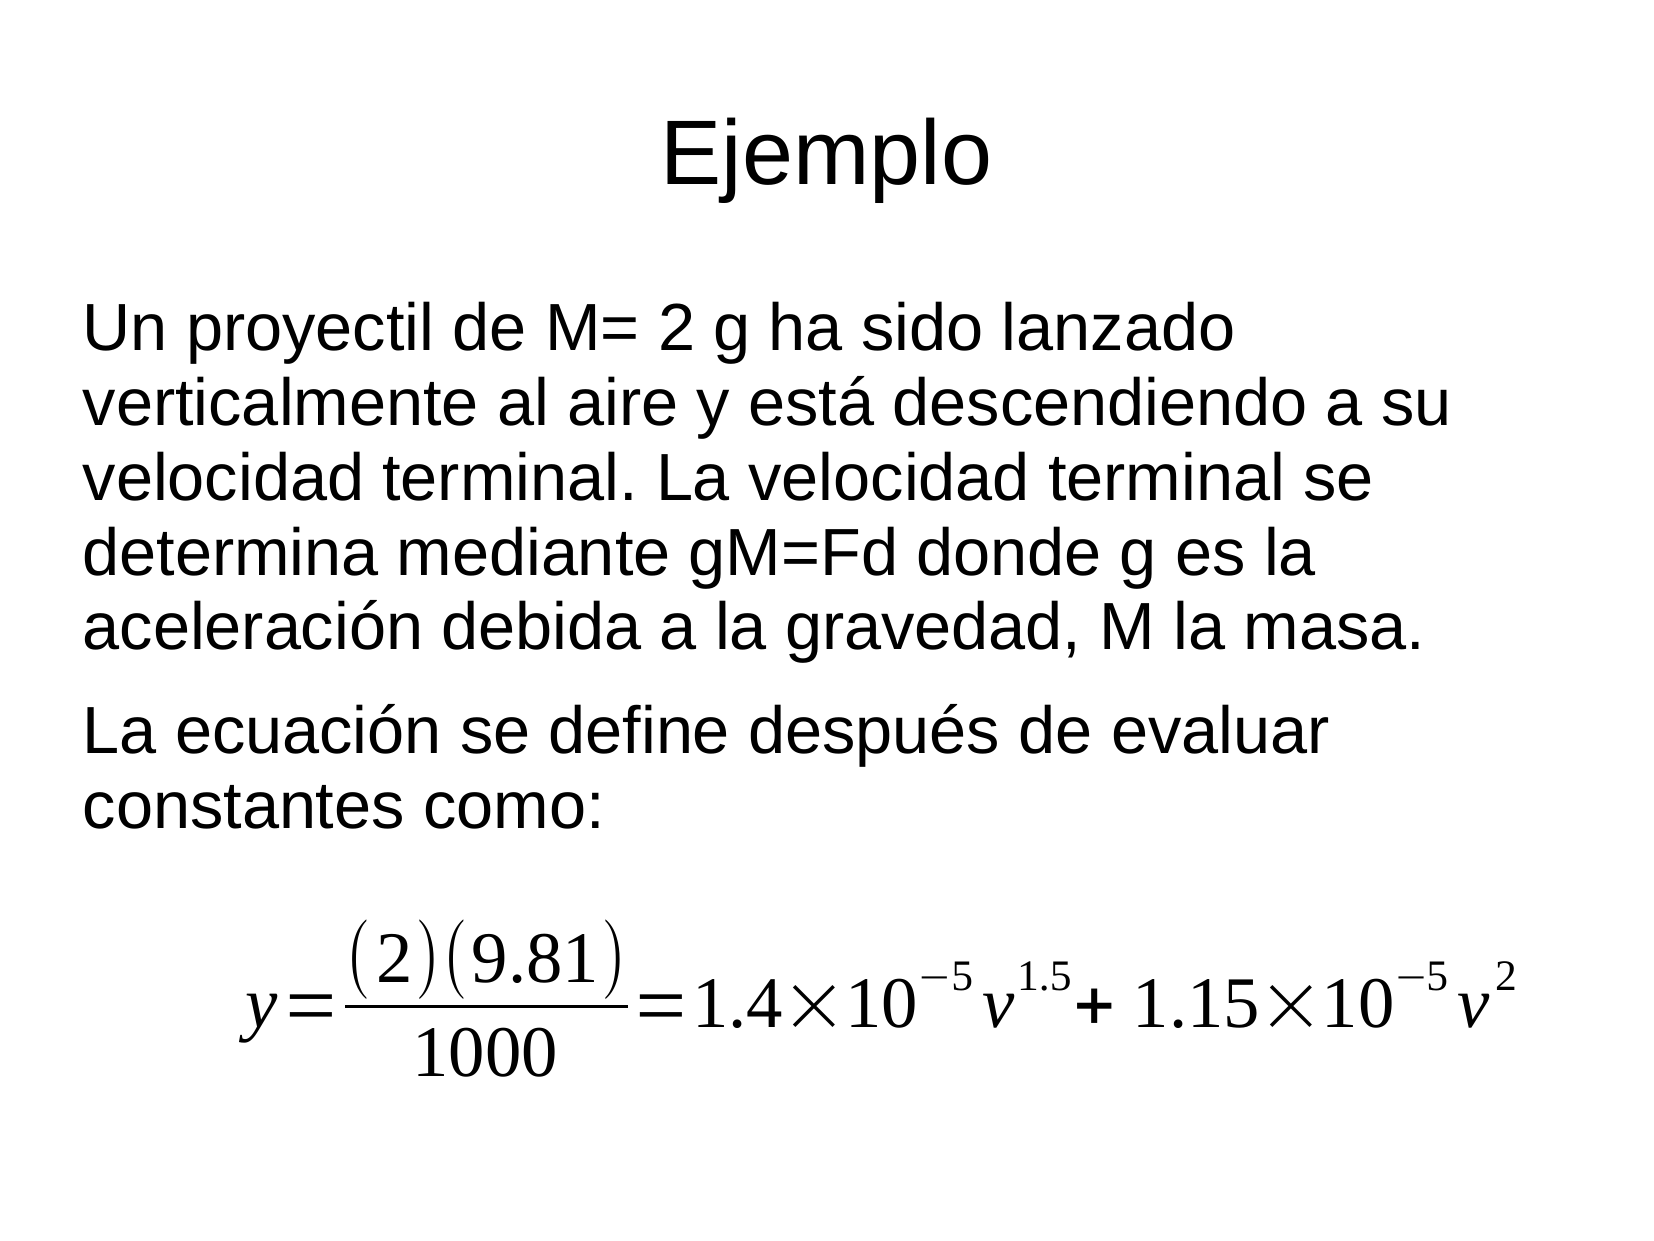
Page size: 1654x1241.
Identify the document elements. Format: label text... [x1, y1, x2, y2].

chart [229, 918, 1524, 1093]
title Ejemplo [82, 49, 1571, 257]
list Un proyectil de M= 2 g ha sido lanzado verticalmente al aire y está descendiendo a su velocidad terminal. La velocidad terminal se determina mediante gM=Fd donde g es la aceleración debida a la gravedad, M la masa. La ecuación se define después de evaluar constantes como: [82, 290, 1571, 1109]
